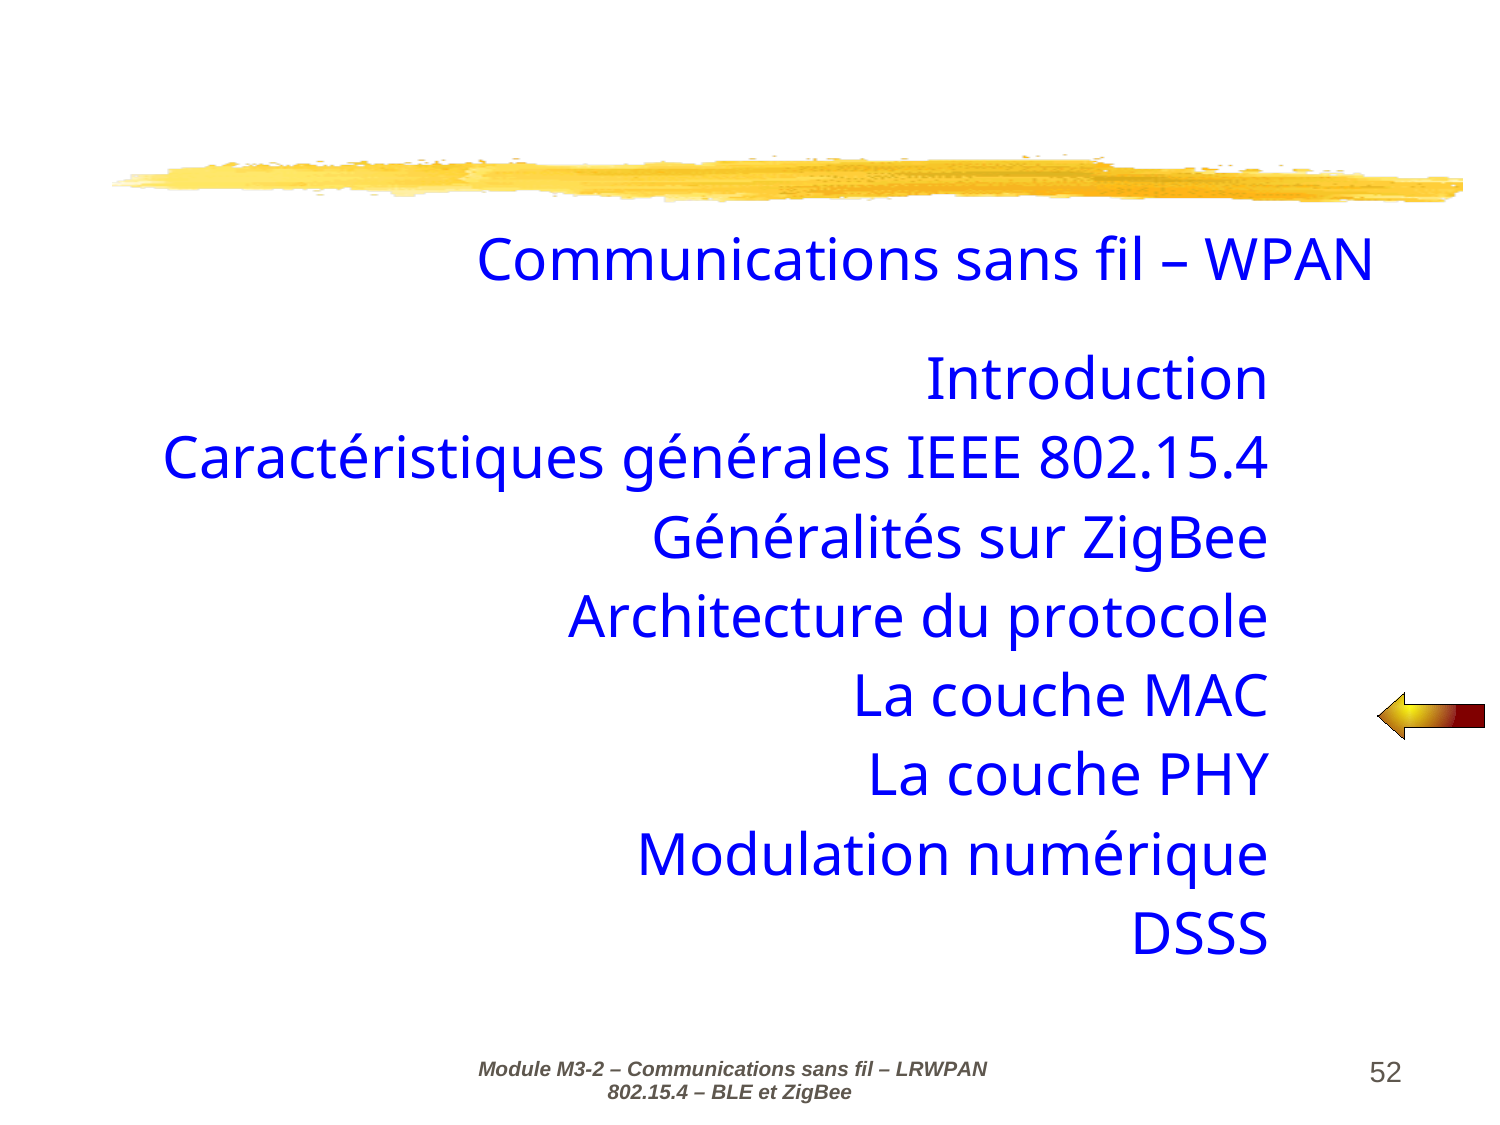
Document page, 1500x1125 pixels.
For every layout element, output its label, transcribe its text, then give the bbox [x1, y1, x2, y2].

text_box [1377, 692, 1485, 740]
picture [112, 149, 1463, 213]
title Communications sans fil – WPAN [101, 215, 1377, 301]
text_box Introduction Caractéristiques générales IEEE 802.15.4 Généralités sur ZigBee Architecture du protocole La couche MAC La couche PHY Modulation numérique DSSS [147, 329, 1384, 1125]
